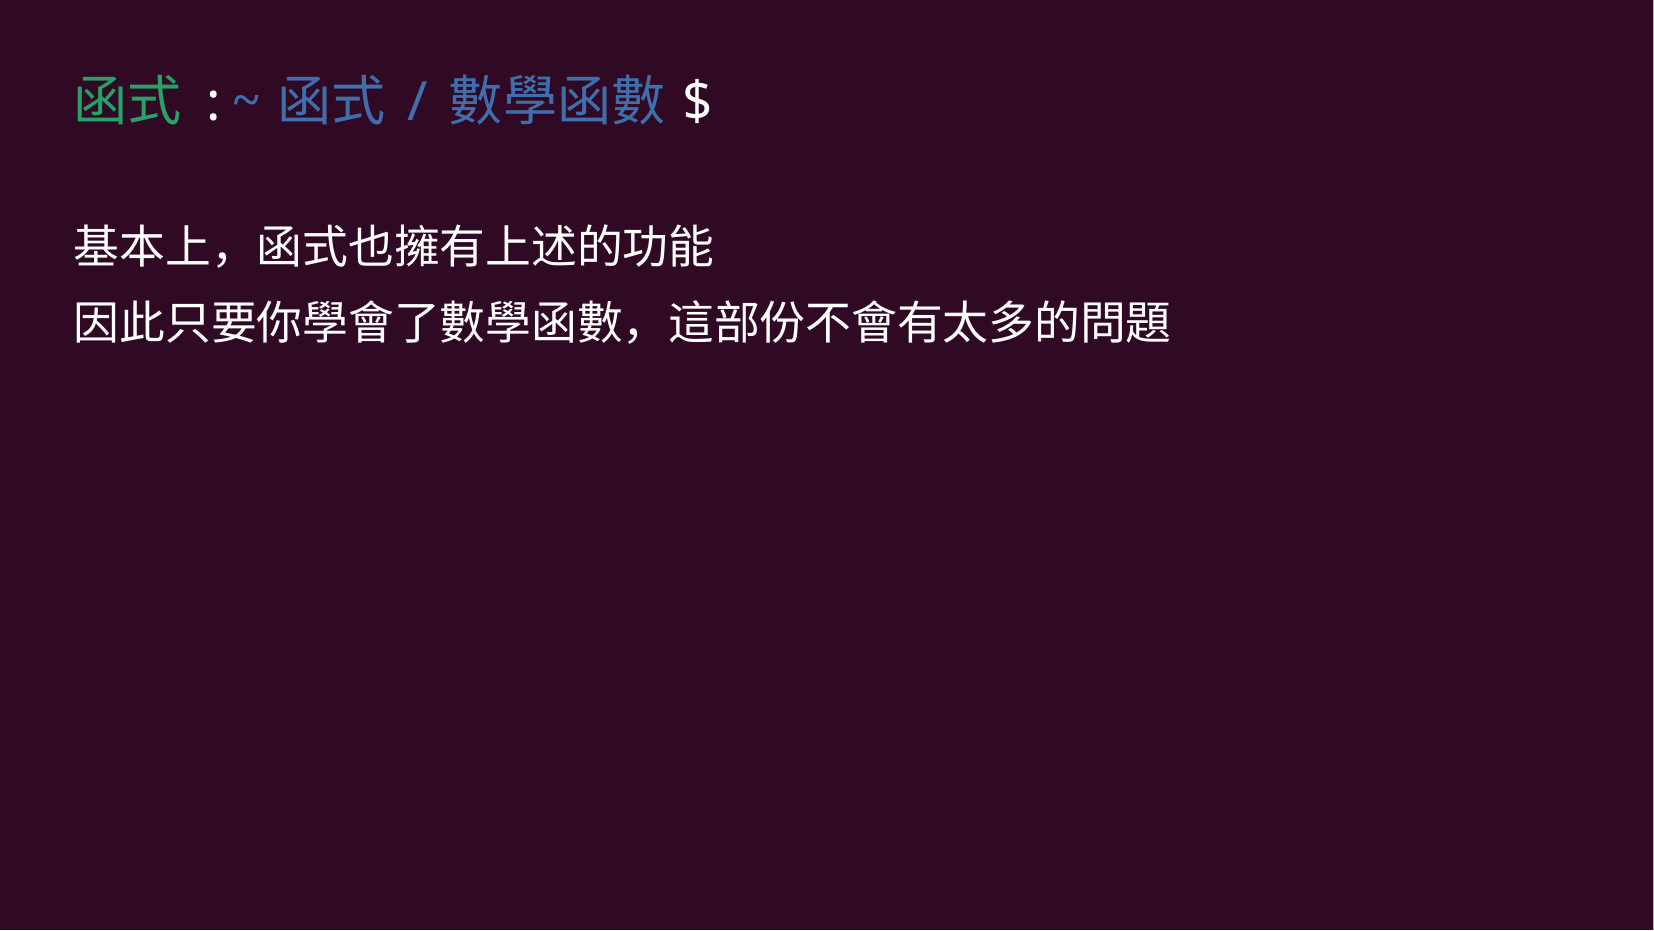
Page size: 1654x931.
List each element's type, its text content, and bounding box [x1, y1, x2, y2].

text_box 函式:~函式/數學函數$ [59, 55, 1201, 139]
text_box 基本上，函式也擁有上述的功能 因此只要你學會了數學函數，這部份不會有太多的問題 [59, 193, 1613, 672]
